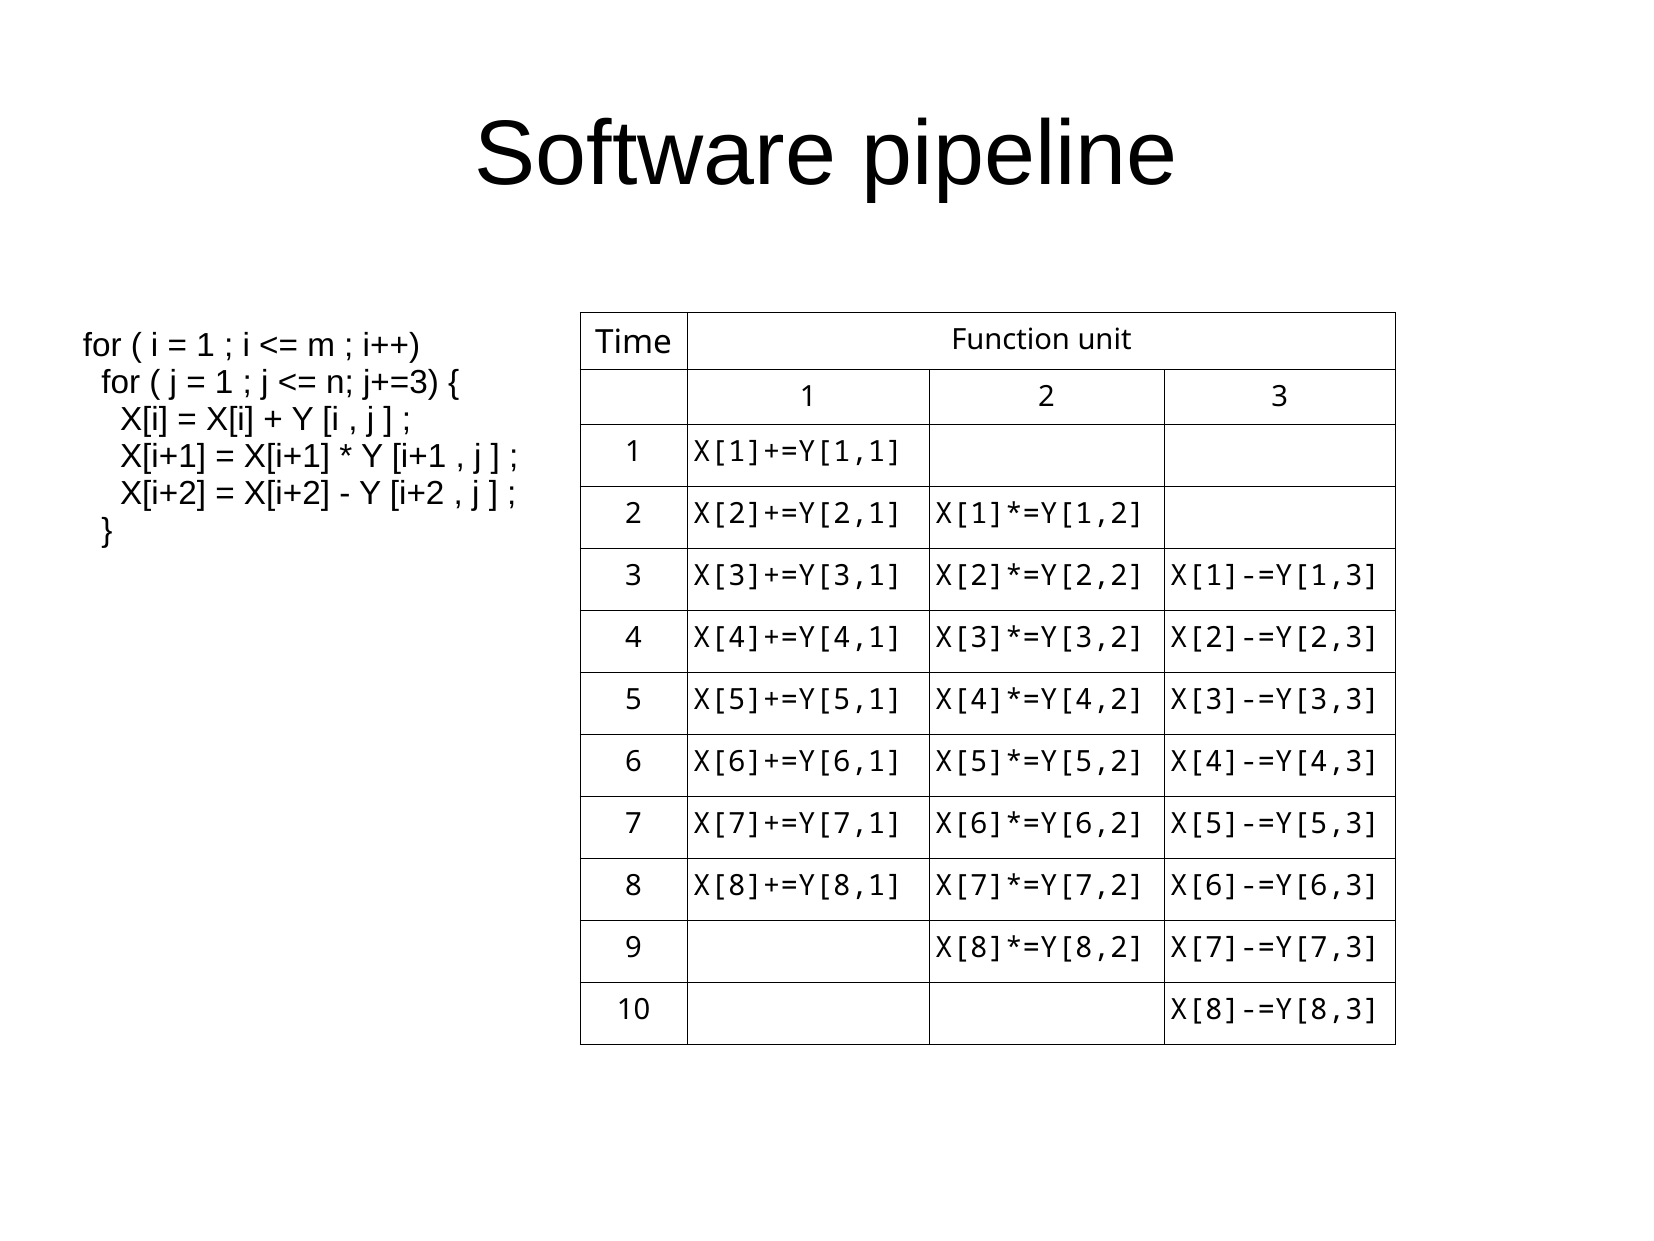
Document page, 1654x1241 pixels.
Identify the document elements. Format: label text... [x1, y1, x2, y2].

table_cell [1165, 487, 1395, 548]
table_cell X[4]-=Y[4,3] [1165, 735, 1395, 796]
table_cell 2 [930, 370, 1164, 424]
table_cell X[3]-=Y[3,3] [1165, 673, 1395, 734]
table_cell 4 [581, 611, 687, 672]
table_cell X[2]+=Y[2,1] [688, 487, 929, 548]
table_cell X[8]*=Y[8,2] [930, 921, 1164, 982]
table_cell X[1]+=Y[1,1] [688, 425, 929, 486]
table_cell X[1]*=Y[1,2] [930, 487, 1164, 548]
table_cell [581, 370, 687, 424]
table_cell X[2]*=Y[2,2] [930, 549, 1164, 610]
table_cell [688, 983, 929, 1044]
table_cell X[3]+=Y[3,1] [688, 549, 929, 610]
text_box for ( i = 1 ; i <= m ; i++) for ( j = 1 ; j <= n; j+=3) { X[i] = X[i] + Y [i , j ] ; X[i+1] = X[i+1] * Y [i+1 , j ] ; X[i+2] = X[i+2] - Y [i+2 , j ] ; } [68, 319, 549, 576]
table_cell 9 [581, 921, 687, 982]
table_header Function unit [688, 313, 1395, 369]
table_cell [930, 425, 1164, 486]
title Software pipeline [82, 49, 1571, 257]
table_cell X[7]+=Y[7,1] [688, 797, 929, 858]
table_cell 1 [688, 370, 929, 424]
table_cell X[1]-=Y[1,3] [1165, 549, 1395, 610]
table_cell X[8]+=Y[8,1] [688, 859, 929, 920]
table_cell X[4]*=Y[4,2] [930, 673, 1164, 734]
table_cell X[6]*=Y[6,2] [930, 797, 1164, 858]
table_cell 3 [1165, 370, 1395, 424]
table_cell 2 [581, 487, 687, 548]
table_cell [1165, 425, 1395, 486]
table_cell X[5]*=Y[5,2] [930, 735, 1164, 796]
table_cell X[5]-=Y[5,3] [1165, 797, 1395, 858]
table_cell X[4]+=Y[4,1] [688, 611, 929, 672]
table_cell [688, 921, 929, 982]
table_cell 10 [581, 983, 687, 1044]
table_cell X[2]-=Y[2,3] [1165, 611, 1395, 672]
table_cell 1 [581, 425, 687, 486]
table_header Time [581, 313, 687, 369]
table_cell X[7]-=Y[7,3] [1165, 921, 1395, 982]
table_cell 8 [581, 859, 687, 920]
table_cell X[6]+=Y[6,1] [688, 735, 929, 796]
table_cell X[8]-=Y[8,3] [1165, 983, 1395, 1044]
table_cell 3 [581, 549, 687, 610]
table_cell X[5]+=Y[5,1] [688, 673, 929, 734]
table_cell 7 [581, 797, 687, 858]
table_cell 5 [581, 673, 687, 734]
table_cell 6 [581, 735, 687, 796]
table_cell X[7]*=Y[7,2] [930, 859, 1164, 920]
table_cell X[3]*=Y[3,2] [930, 611, 1164, 672]
table_cell X[6]-=Y[6,3] [1165, 859, 1395, 920]
table_cell [930, 983, 1164, 1044]
